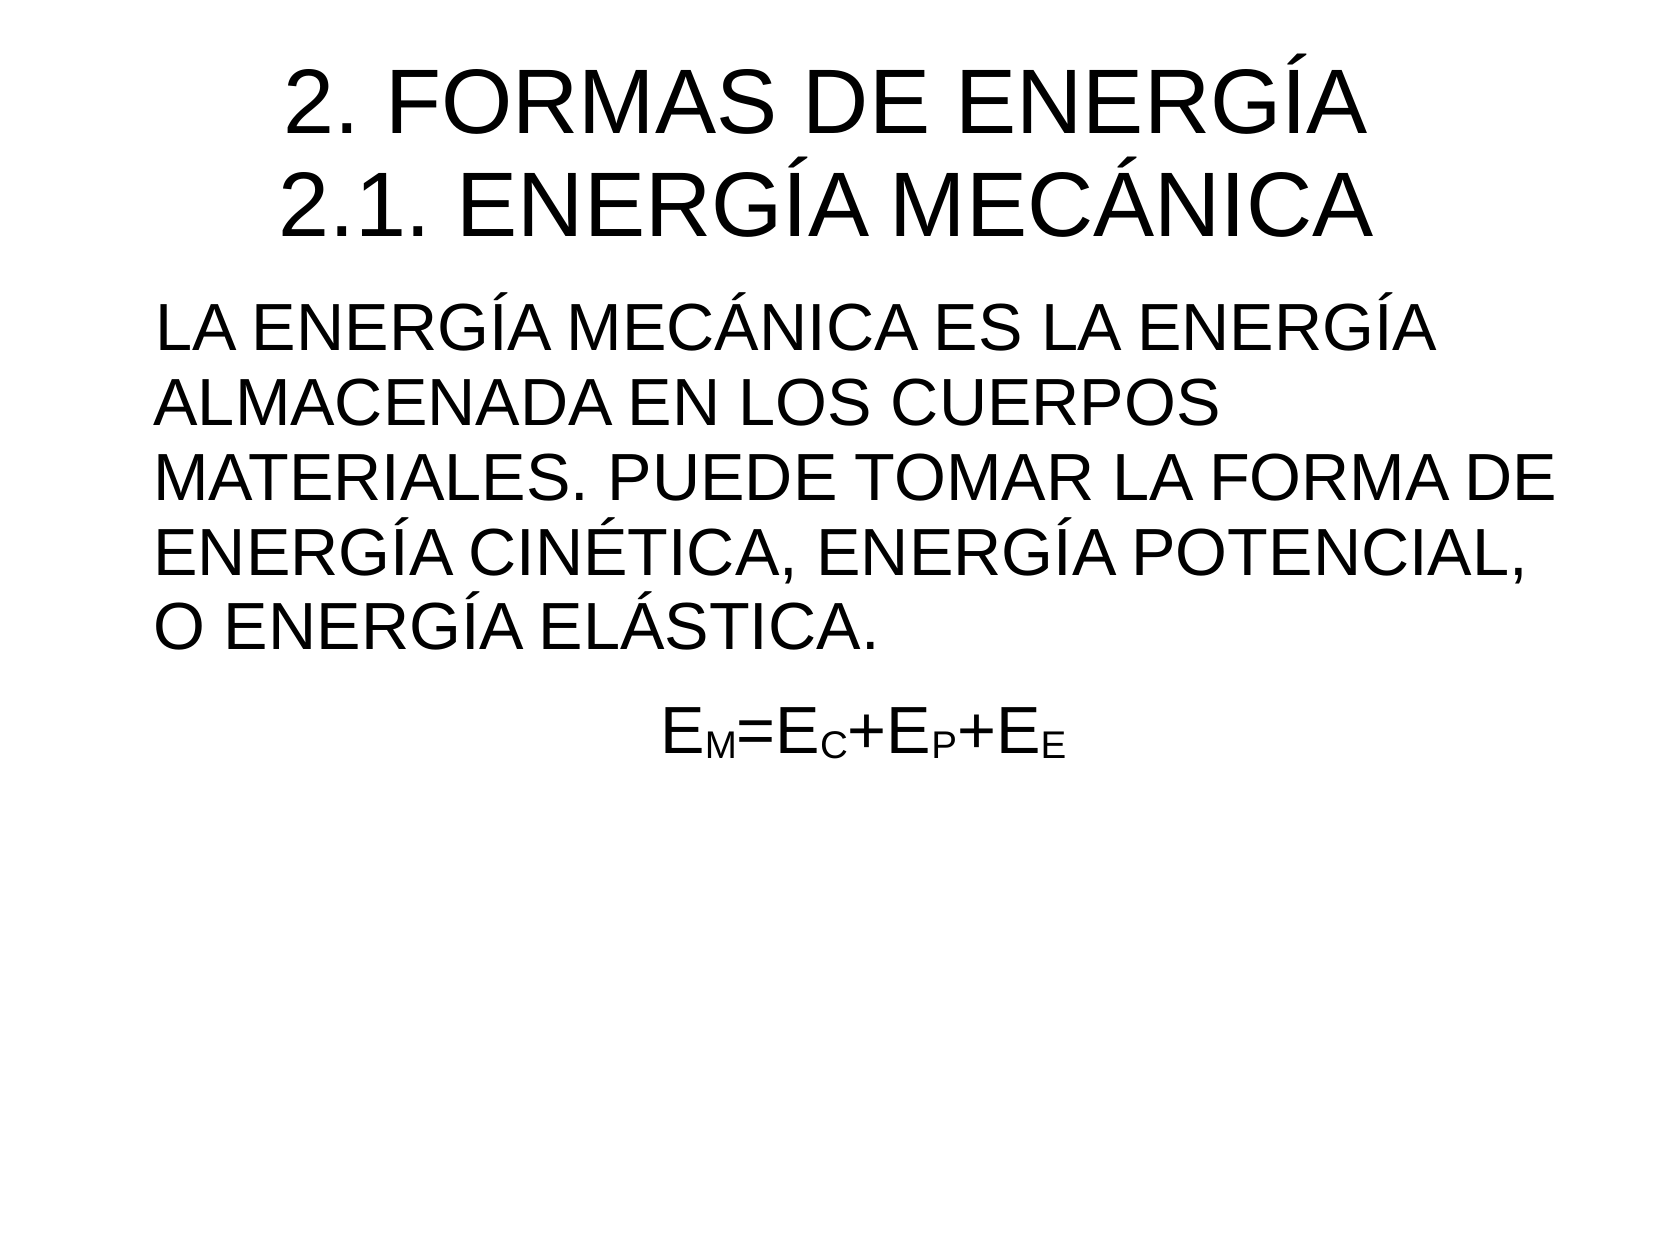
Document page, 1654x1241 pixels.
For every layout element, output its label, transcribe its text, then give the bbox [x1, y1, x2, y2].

title 2. FORMAS DE ENERGÍA 2.1. ENERGÍA MECÁNICA [82, 49, 1571, 257]
list LA ENERGÍA MECÁNICA ES LA ENERGÍA ALMACENADA EN LOS CUERPOS MATERIALES. PUEDE TOMAR LA FORMA DE ENERGÍA CINÉTICA, ENERGÍA POTENCIAL, O ENERGÍA ELÁSTICA. EM=EC+EP+EE [82, 290, 1571, 1109]
